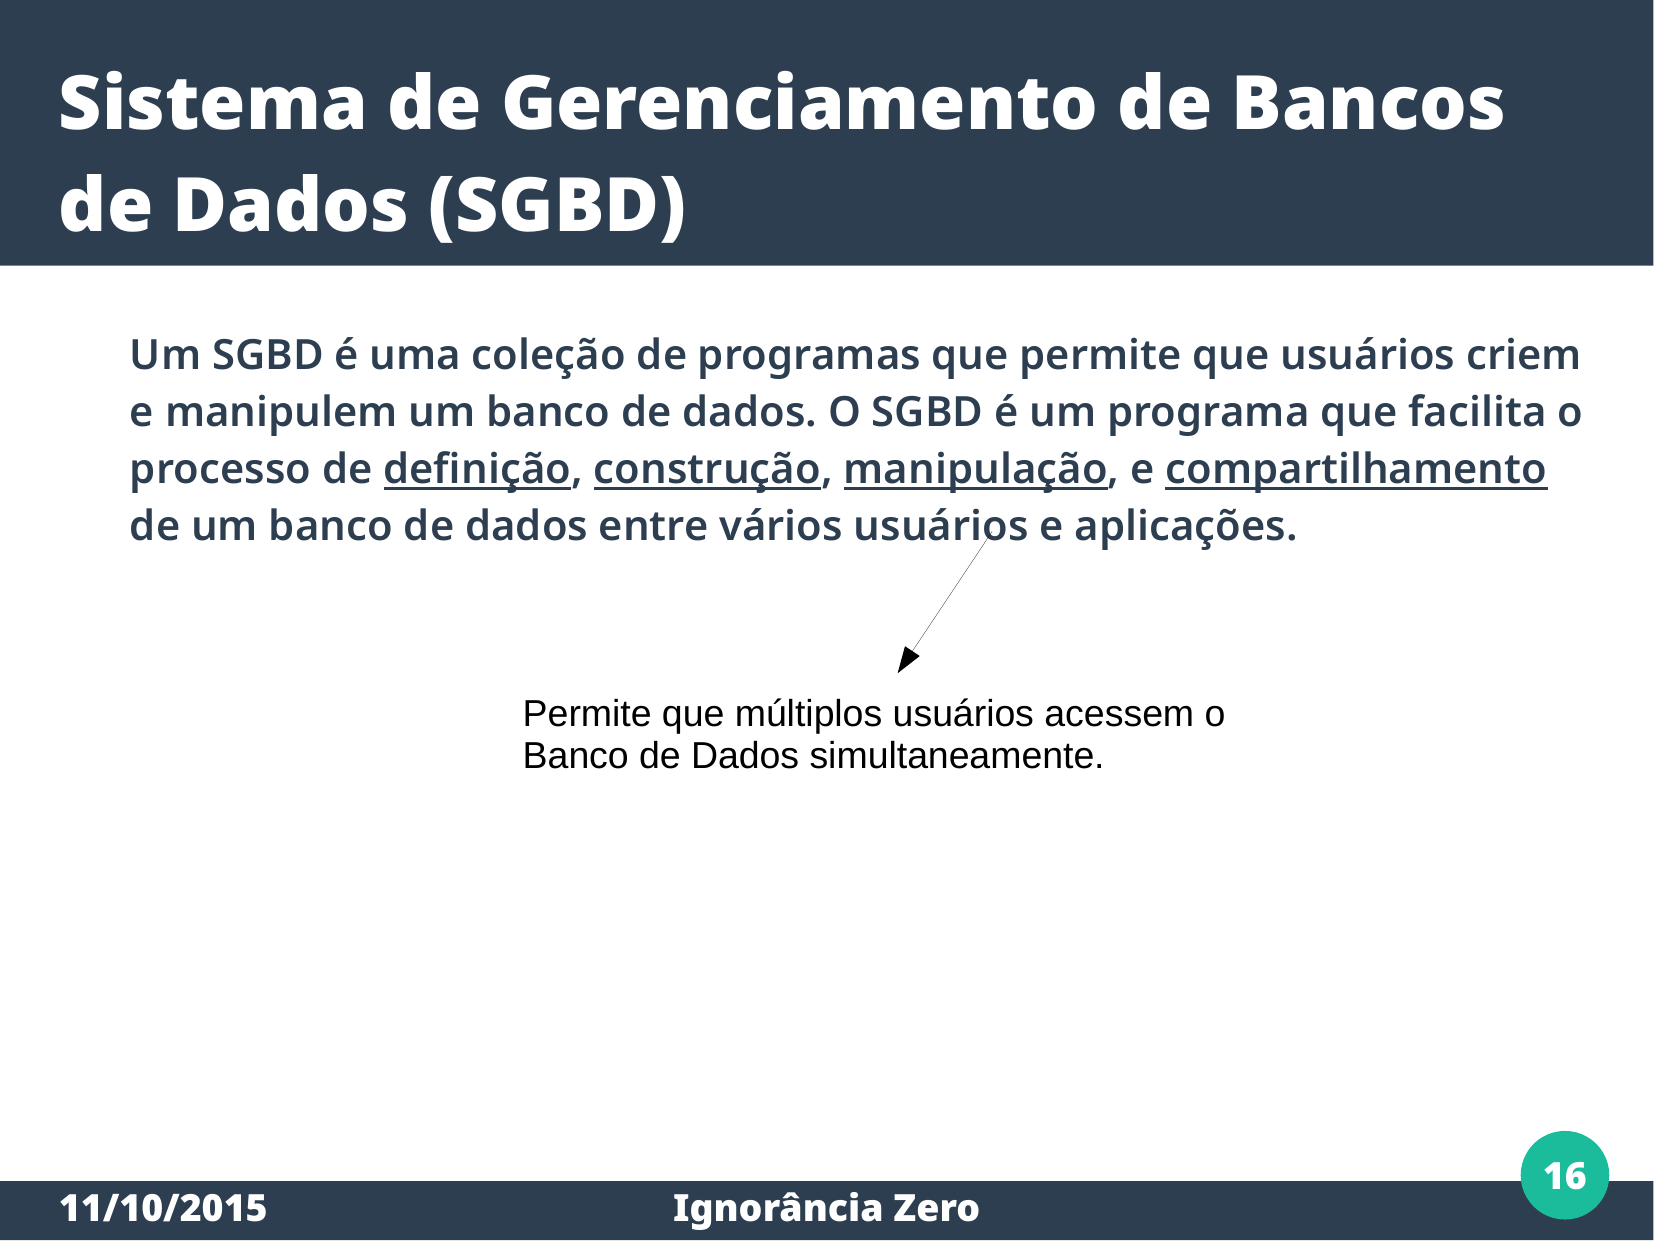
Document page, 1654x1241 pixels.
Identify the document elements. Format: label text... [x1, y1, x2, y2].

list Um SGBD é uma coleção de programas que permite que usuários criem e manipulem um banco de dados. O SGBD é um programa que facilita o processo de definição, construção, manipulação, e compartilhamento de um banco de dados entre vários usuários e aplicações. [59, 324, 1595, 1152]
title Sistema de Gerenciamento de Bancos de Dados (SGBD) [59, 49, 1595, 207]
text_box Permite que múltiplos usuários acessem o Banco de Dados simultaneamente. [472, 685, 1288, 784]
